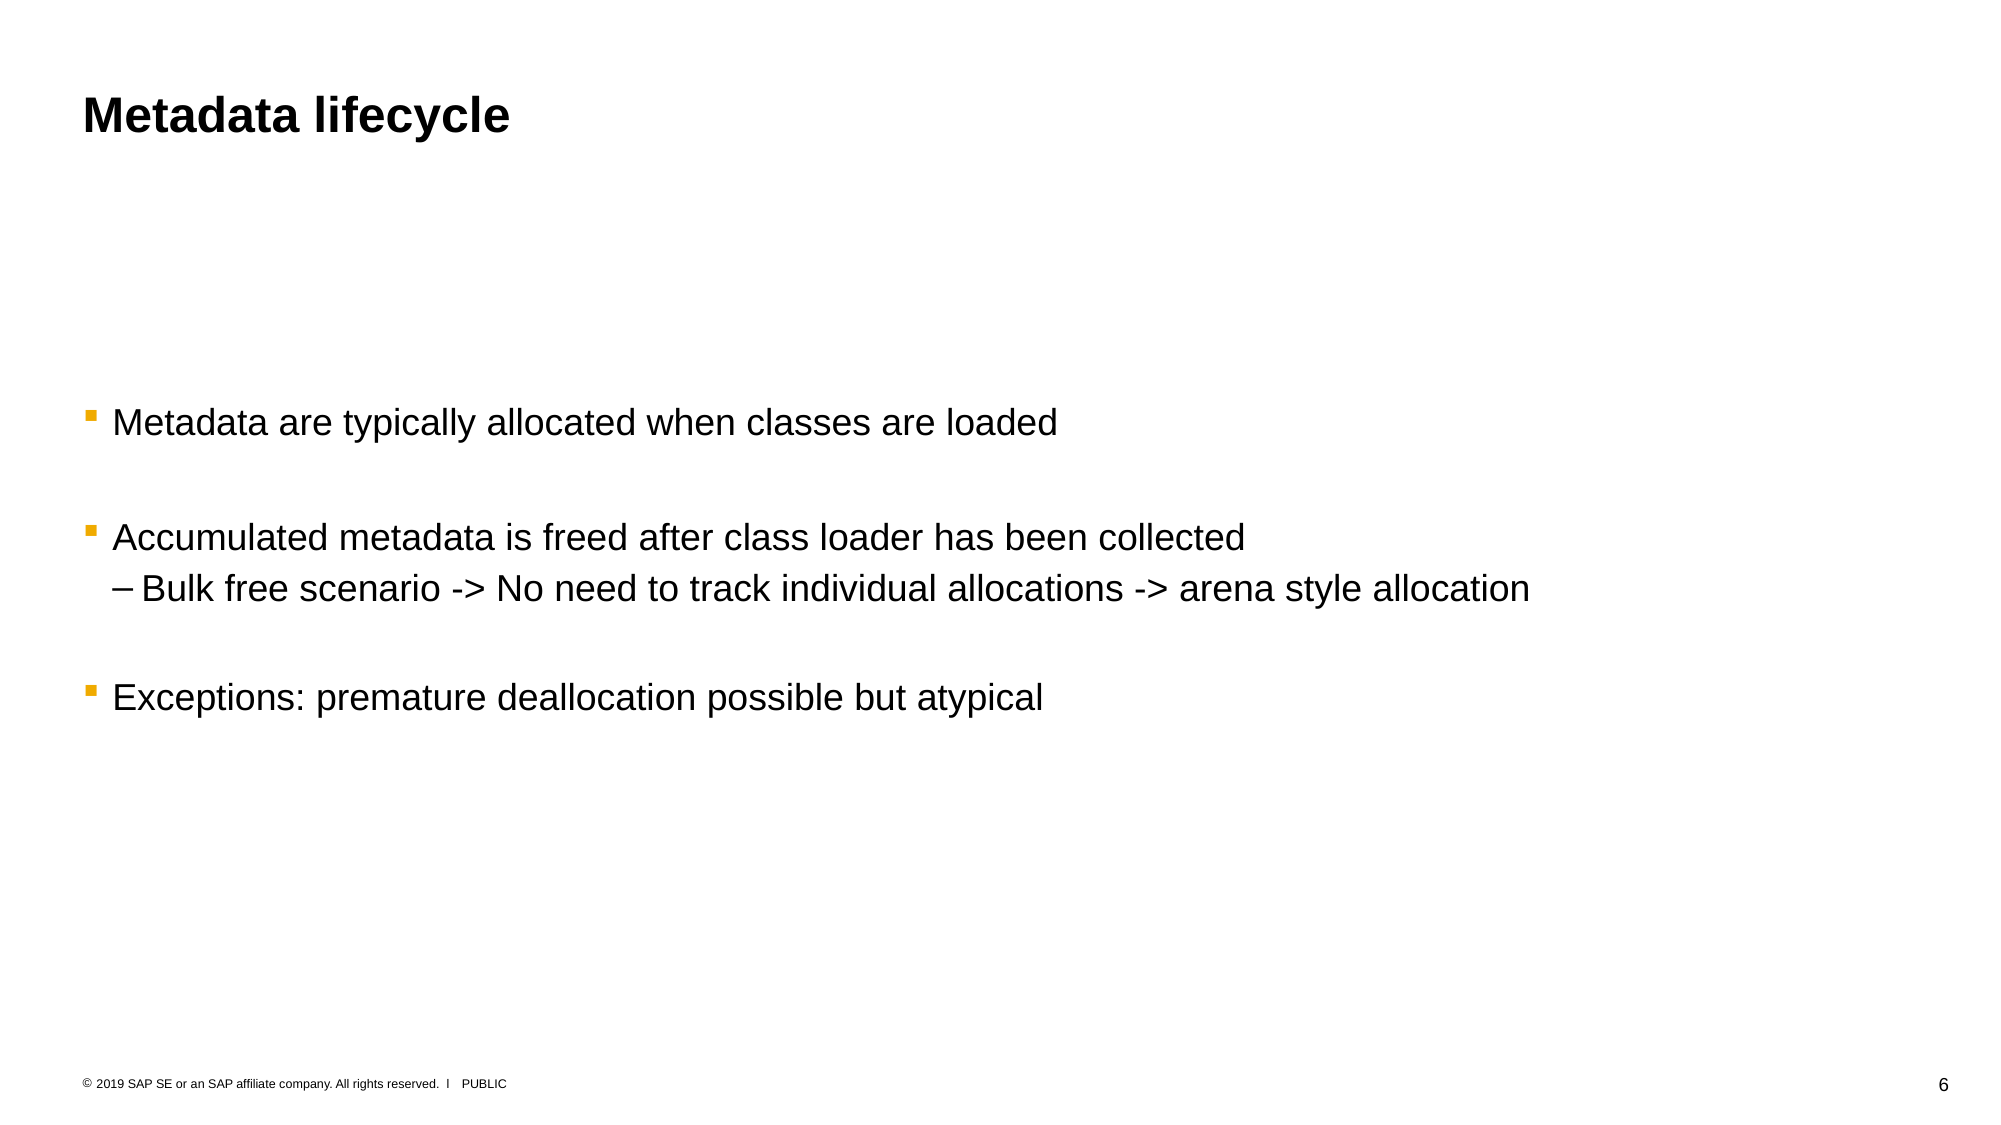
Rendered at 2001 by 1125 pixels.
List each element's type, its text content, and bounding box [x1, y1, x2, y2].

list Metadata are typically allocated when classes are loaded Accumulated metadata is freed after class loader has been collected Bulk free scenario -> No need to track individual allocations -> arena style allocation Exceptions: premature deallocation possible but atypical [82, 265, 1918, 1040]
title Metadata lifecycle [82, 82, 1918, 144]
